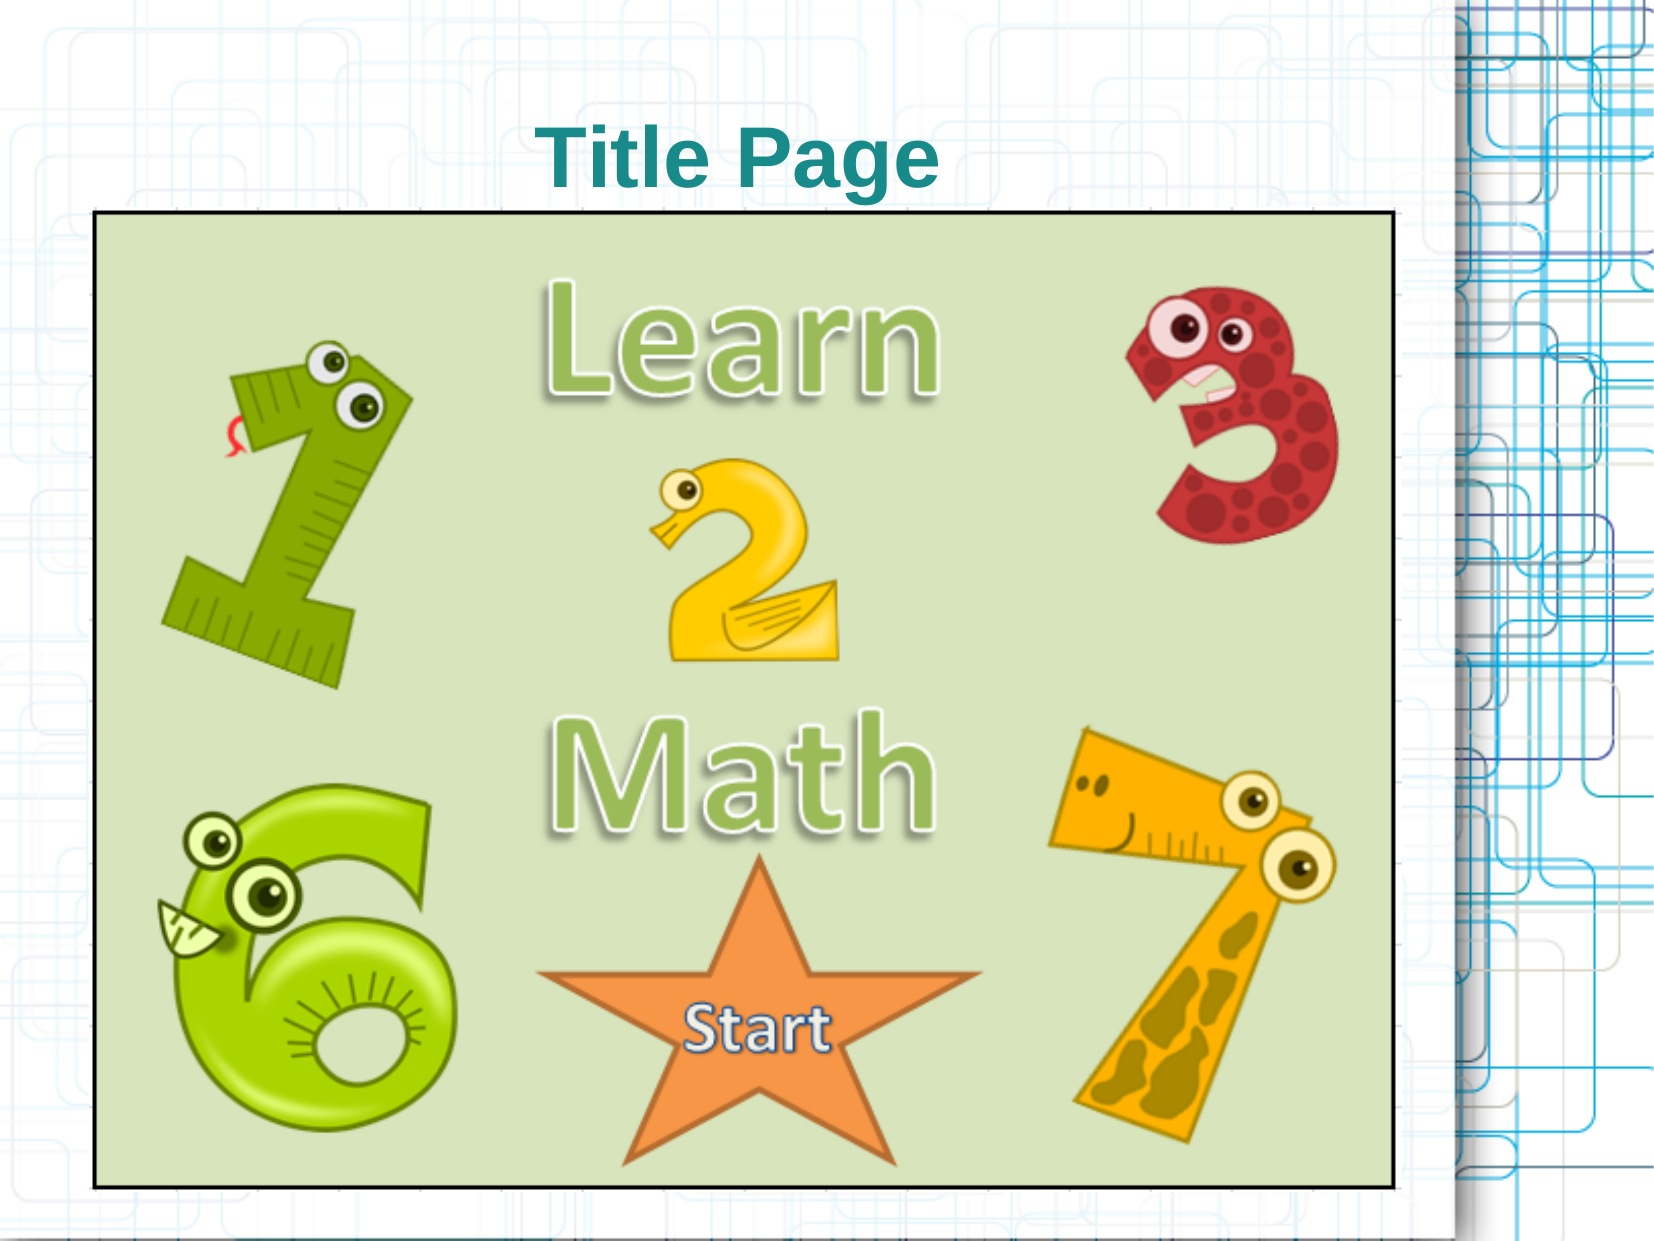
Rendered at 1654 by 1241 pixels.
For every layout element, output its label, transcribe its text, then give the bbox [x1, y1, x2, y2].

title Title Page [59, 49, 1418, 257]
picture [89, 207, 1402, 1192]
